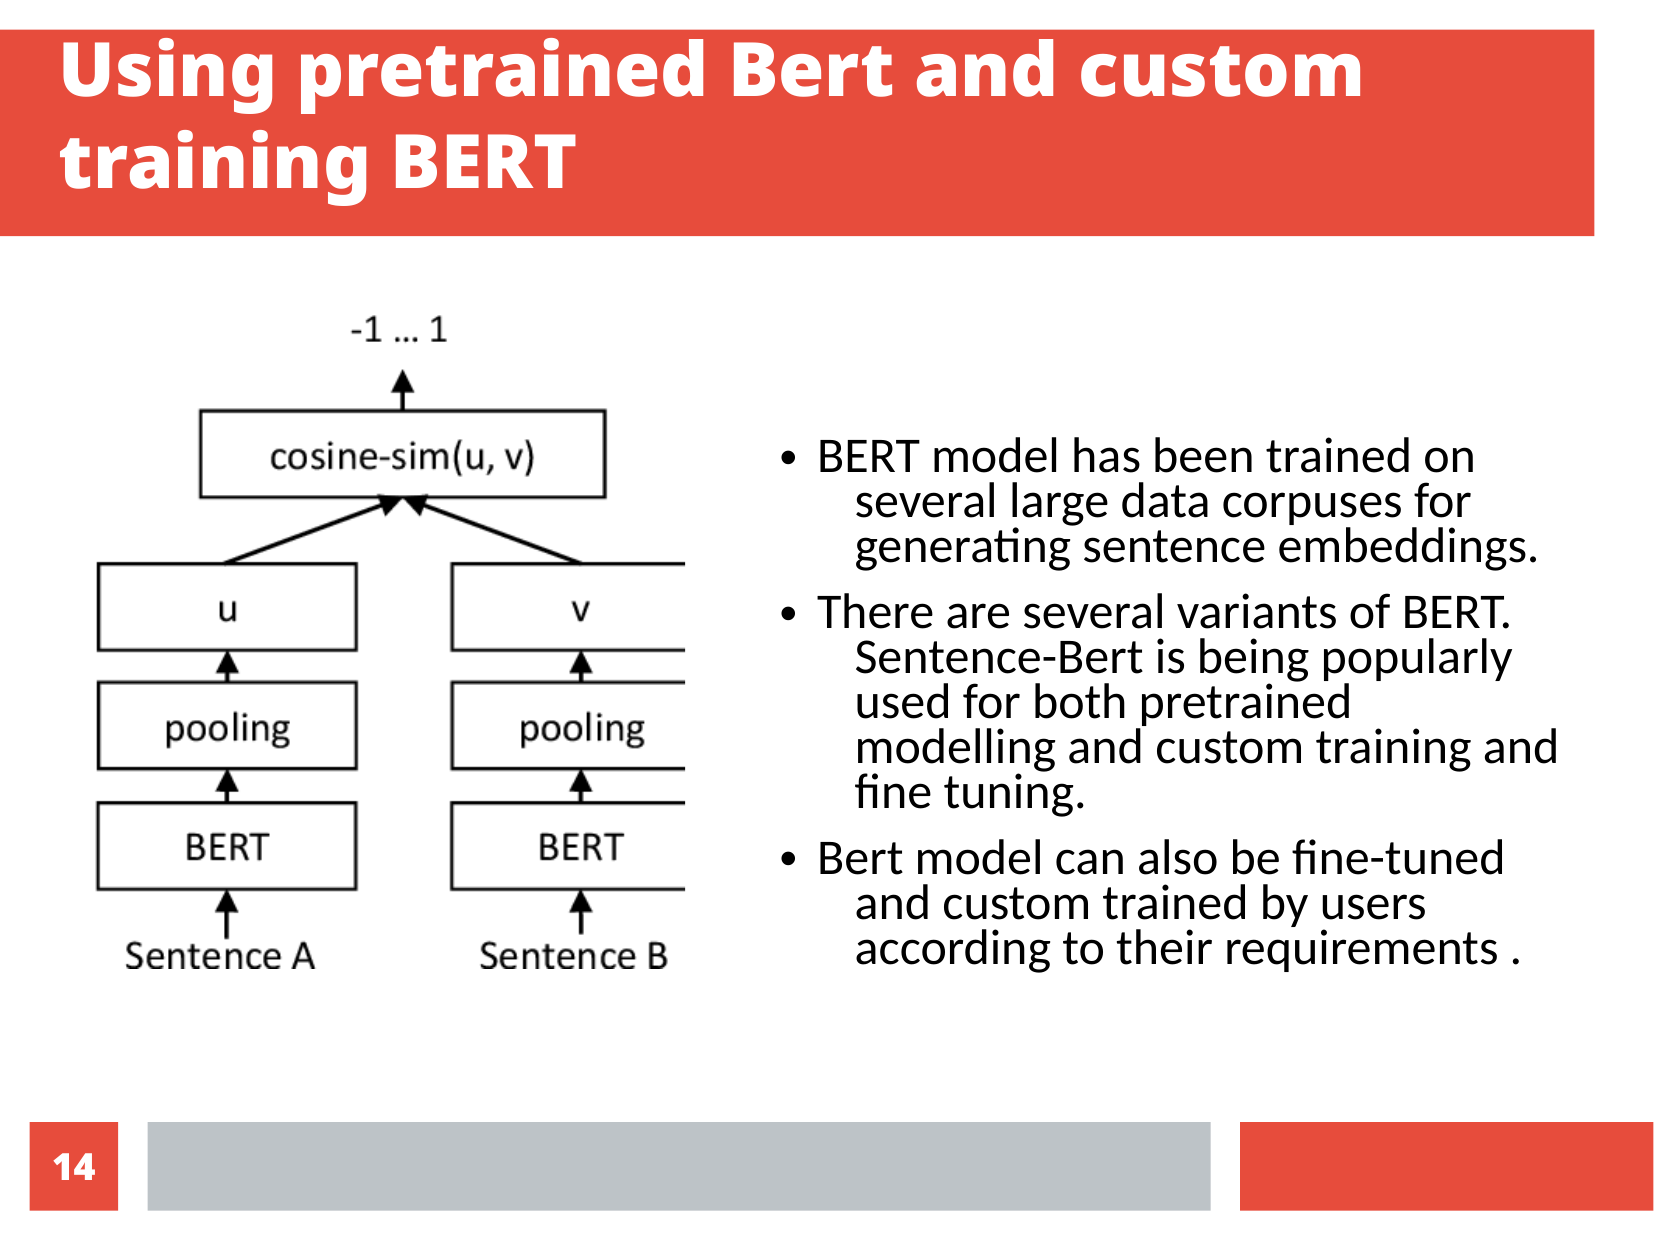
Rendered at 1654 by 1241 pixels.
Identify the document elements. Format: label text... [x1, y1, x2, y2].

list BERT model has been trained on several large data corpuses for generating sentence embeddings. There are several variants of BERT. Sentence-Bert is being popularly used for both pretrained modelling and custom training and fine tuning. Bert model can also be fine-tuned and custom trained by users according to their requirements . [779, 437, 1565, 1093]
title Using pretrained Bert and custom training BERT [59, 59, 1595, 207]
picture [94, 314, 686, 969]
